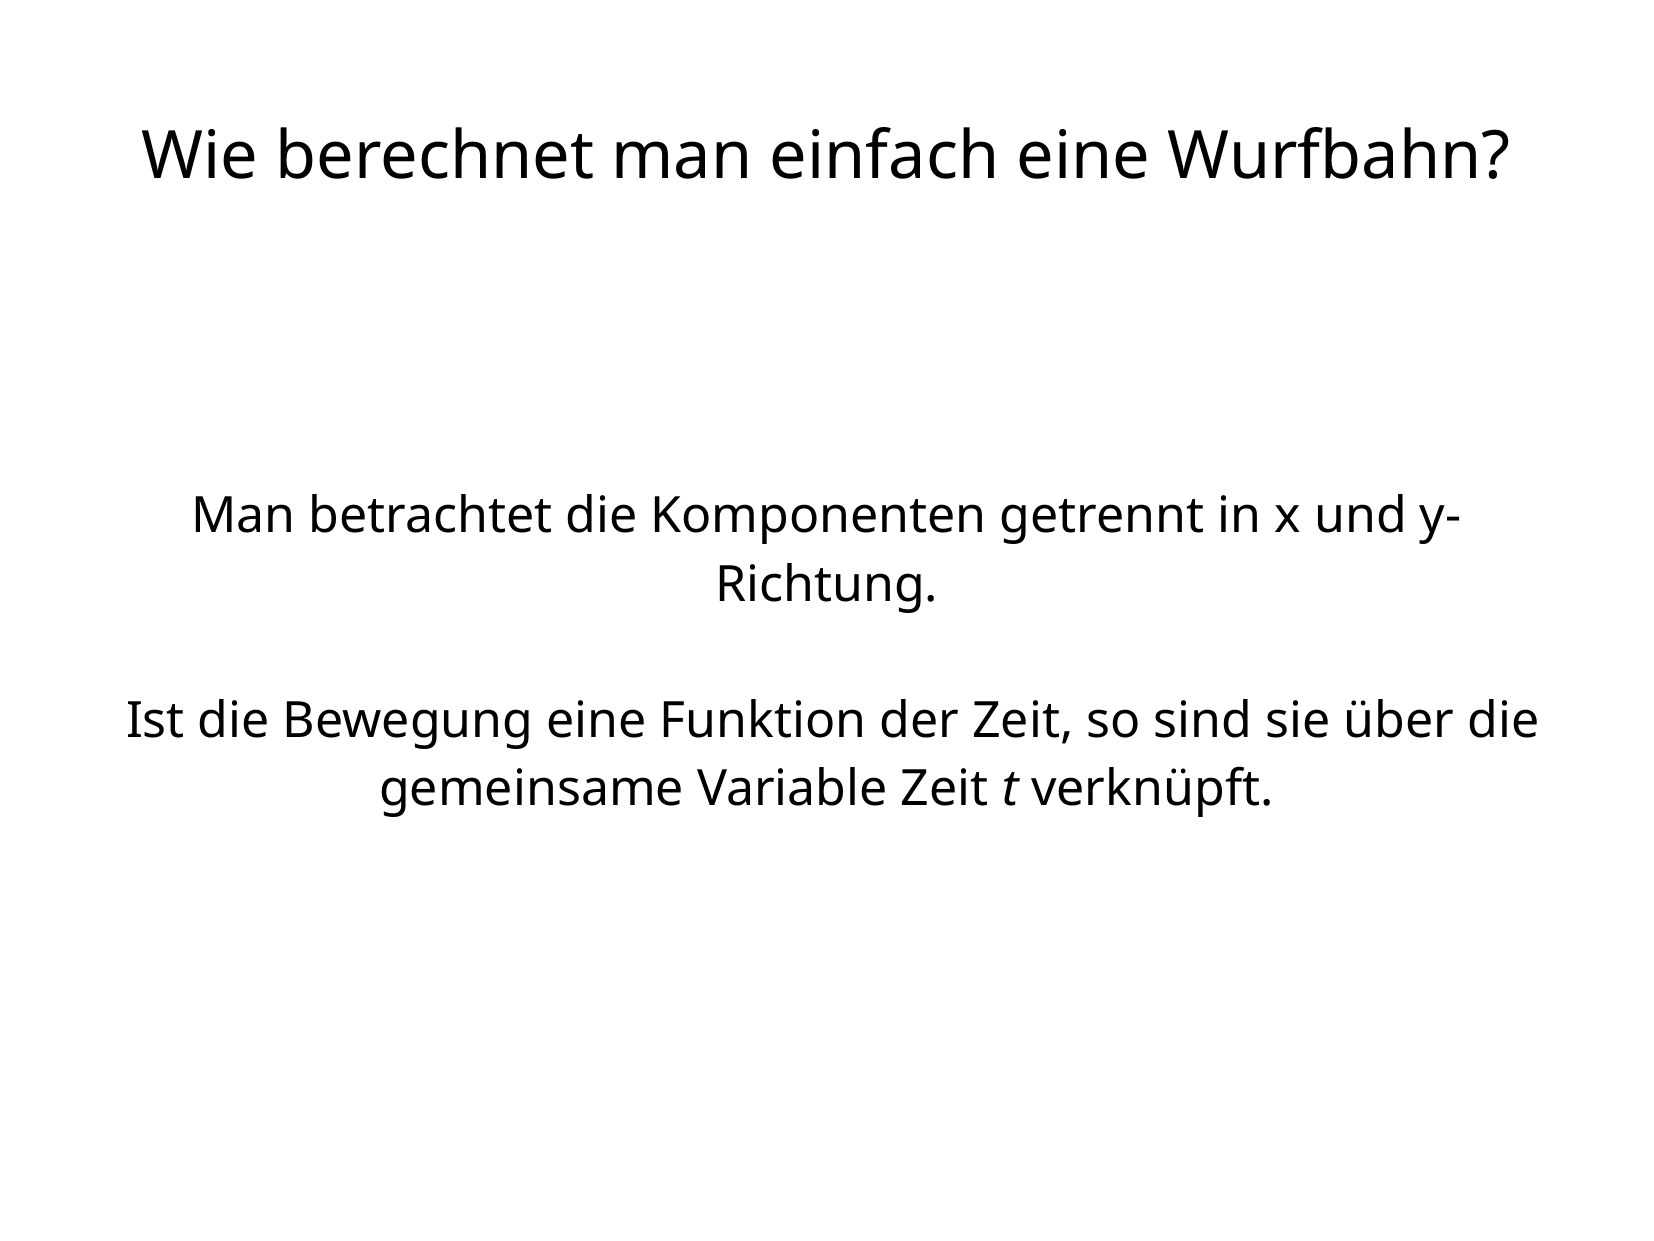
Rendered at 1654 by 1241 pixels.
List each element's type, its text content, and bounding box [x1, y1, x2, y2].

subtitle Man betrachtet die Komponenten getrennt in x und y- Richtung. Ist die Bewegung eine Funktion der Zeit, so sind sie über die gemeinsame Variable Zeit t verknüpft. [82, 290, 1571, 1010]
title Wie berechnet man einfach eine Wurfbahn? [82, 49, 1571, 257]
